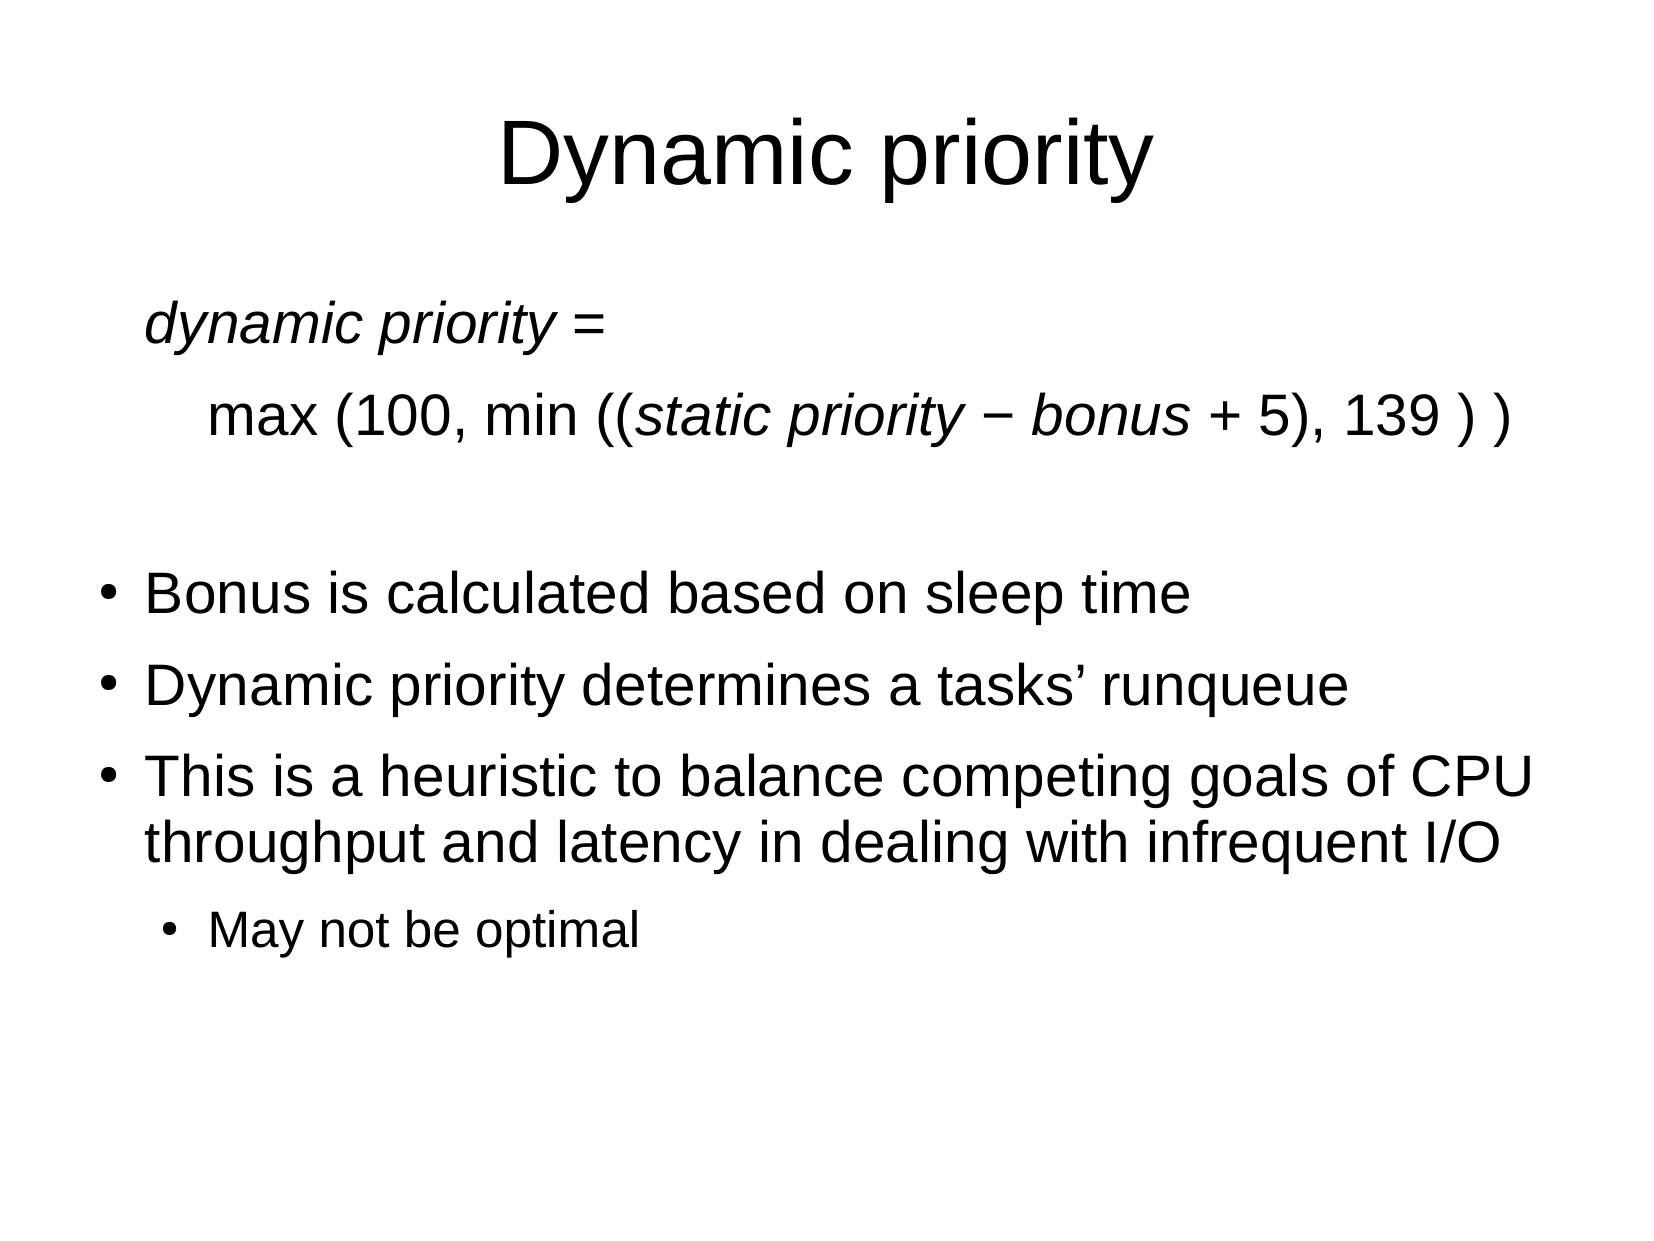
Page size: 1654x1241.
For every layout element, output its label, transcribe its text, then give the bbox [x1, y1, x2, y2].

title Dynamic priority [82, 49, 1571, 257]
list dynamic priority = max (100, min ((static priority − bonus + 5), 139 ) ) Bonus is calculated based on sleep time Dynamic priority determines a tasks’ runqueue This is a heuristic to balance competing goals of CPU throughput and latency in dealing with infrequent I/O May not be optimal [82, 290, 1571, 1010]
